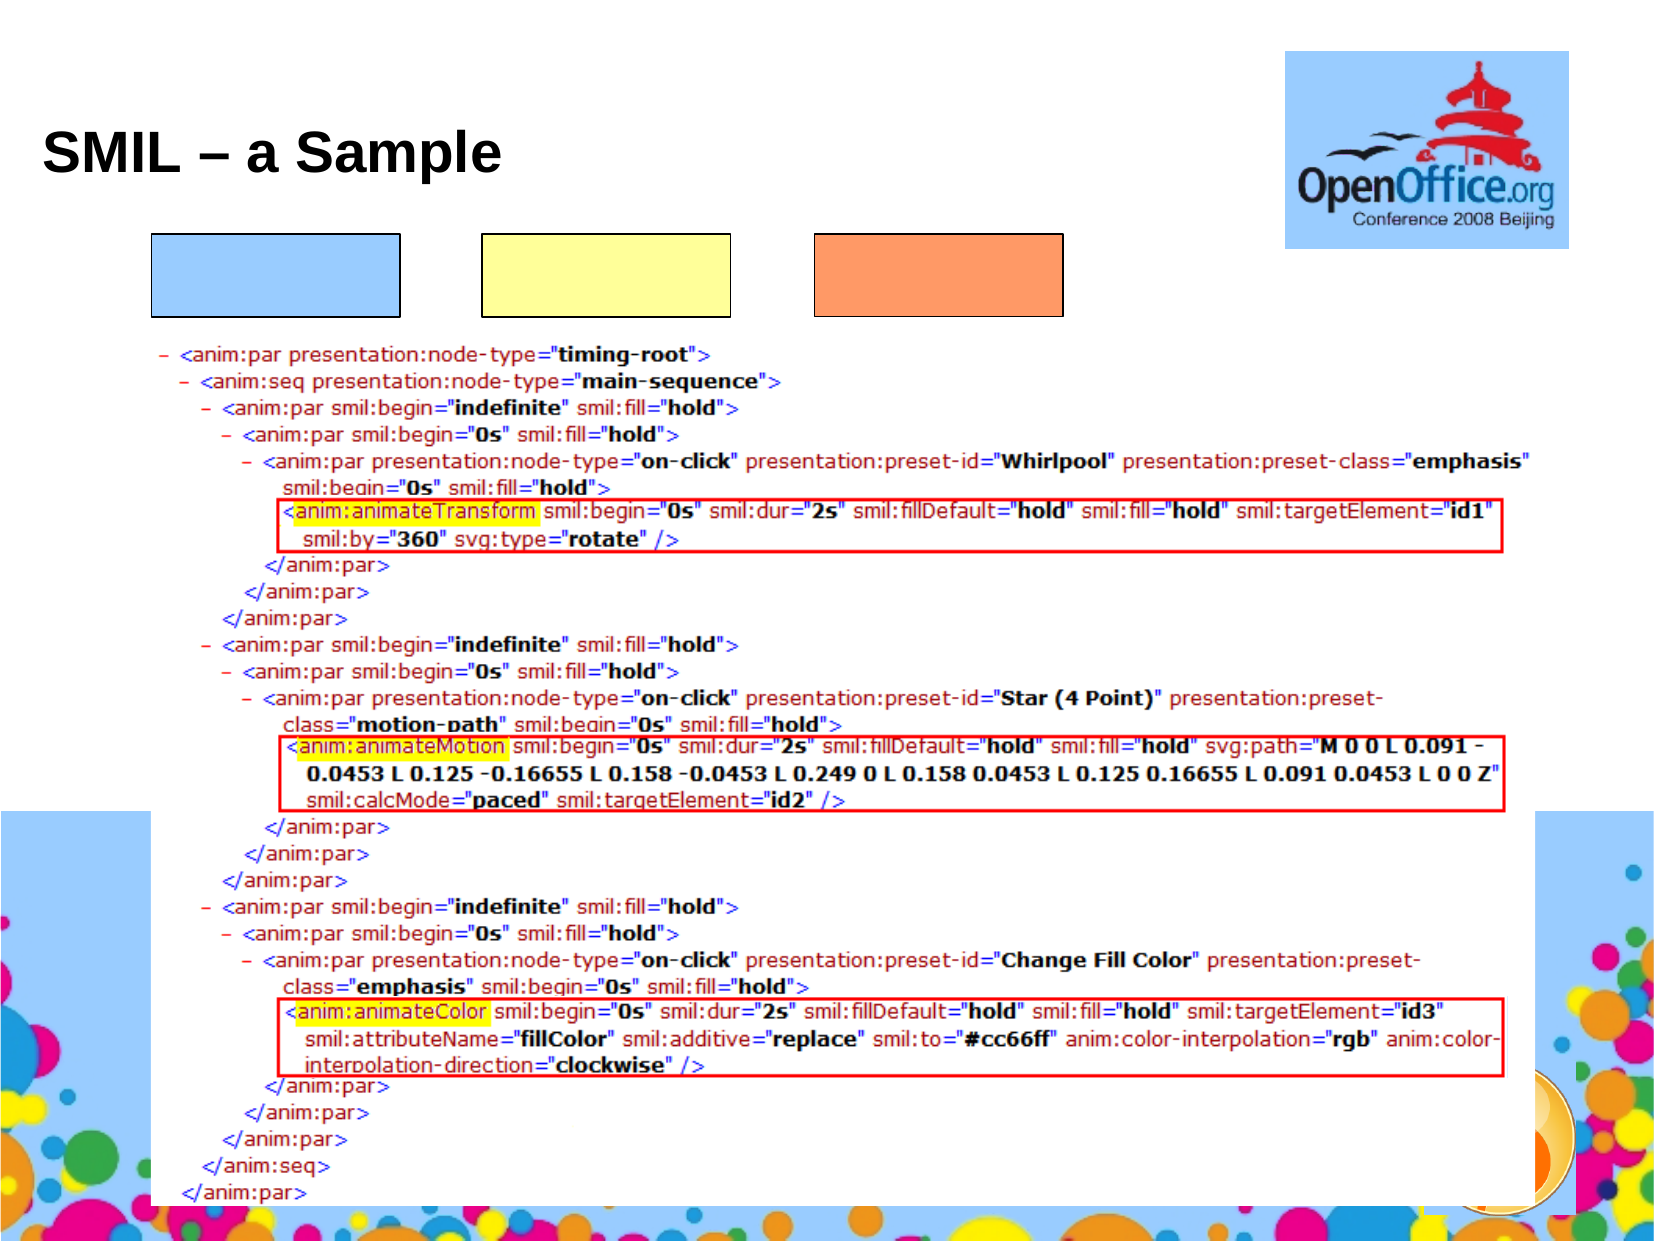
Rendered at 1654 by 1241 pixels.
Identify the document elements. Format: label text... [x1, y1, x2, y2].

picture [1285, 203, 1569, 250]
text_box [482, 234, 731, 318]
title SMIL – a Sample [27, 112, 1654, 203]
text_box [151, 234, 400, 318]
picture [0, 343, 1654, 1241]
picture [1285, 51, 1569, 112]
text_box [814, 233, 1063, 317]
